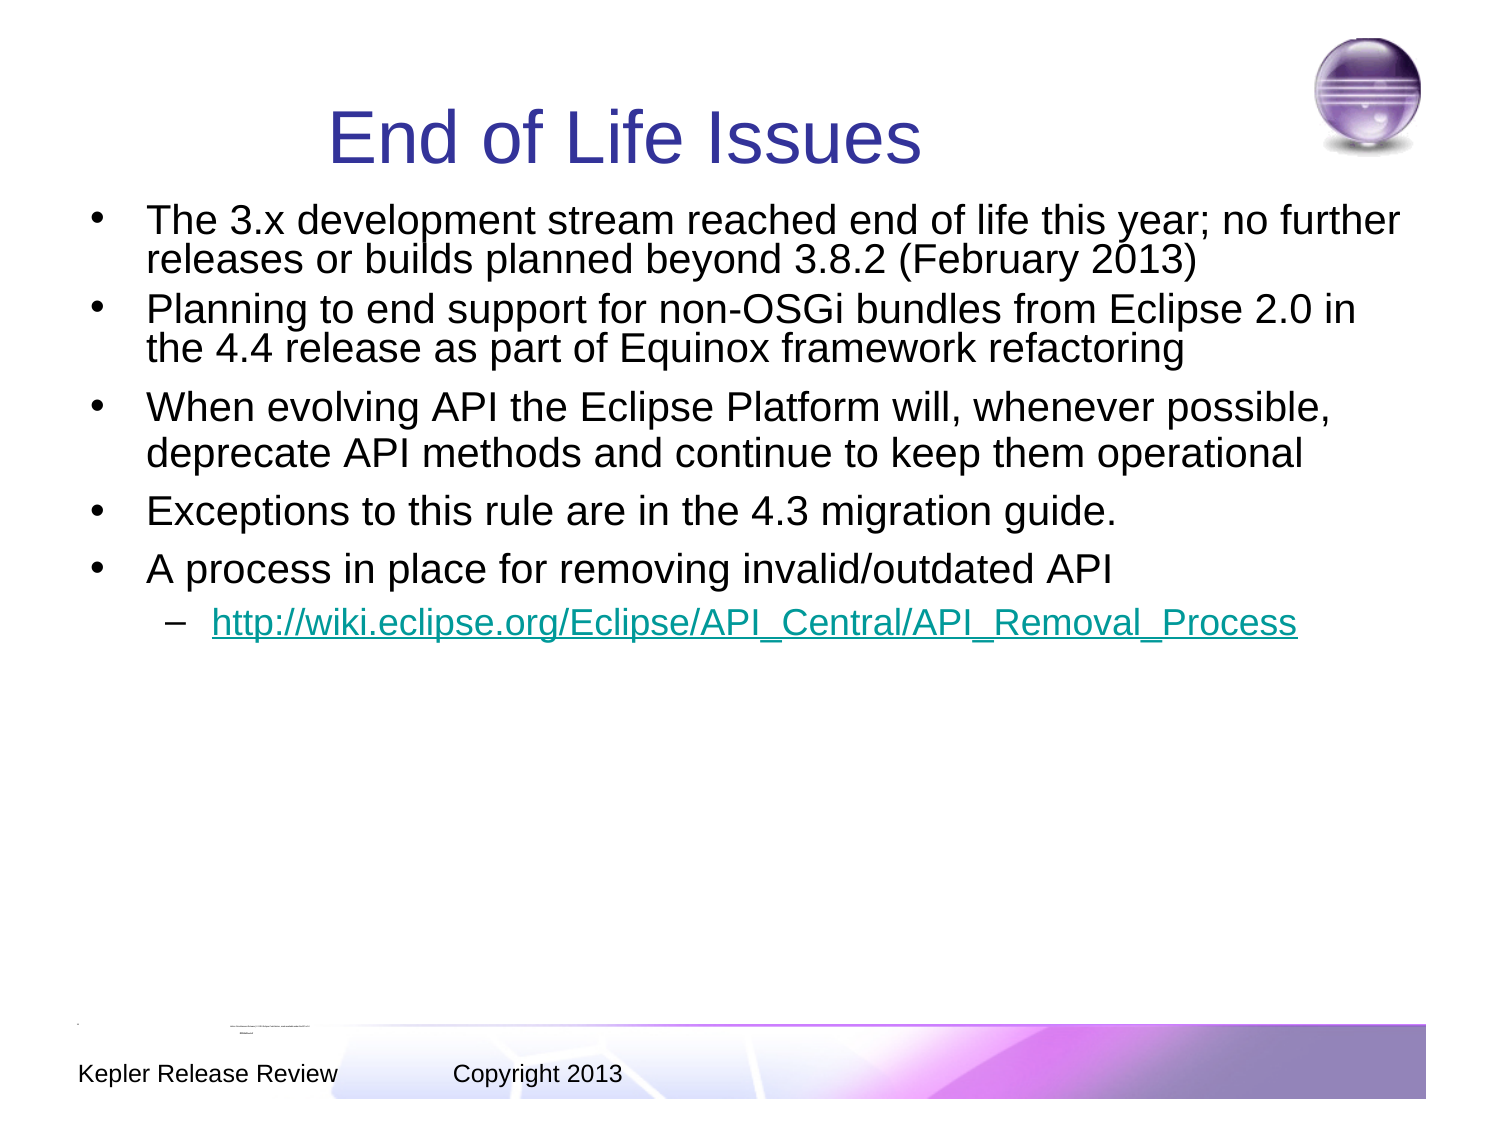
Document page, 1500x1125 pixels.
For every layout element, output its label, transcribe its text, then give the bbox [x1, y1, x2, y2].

title End of Life Issues [74, 45, 1176, 233]
picture [225, 1024, 1426, 1099]
list The 3.x development stream reached end of life this year; no further releases or builds planned beyond 3.8.2 (February 2013) Planning to end support for non-OSGi bundles from Eclipse 2.0 in the 4.4 release as part of Equinox framework refactoring When evolving API the Eclipse Platform will, whenever possible, deprecate API methods and continue to keep them operational Exceptions to this rule are in the 4.3 migration guide. A process in place for removing invalid/outdated API http://wiki.eclipse.org/Eclipse/API_Central/API_Removal_Process [75, 195, 1426, 938]
picture [1307, 37, 1426, 157]
